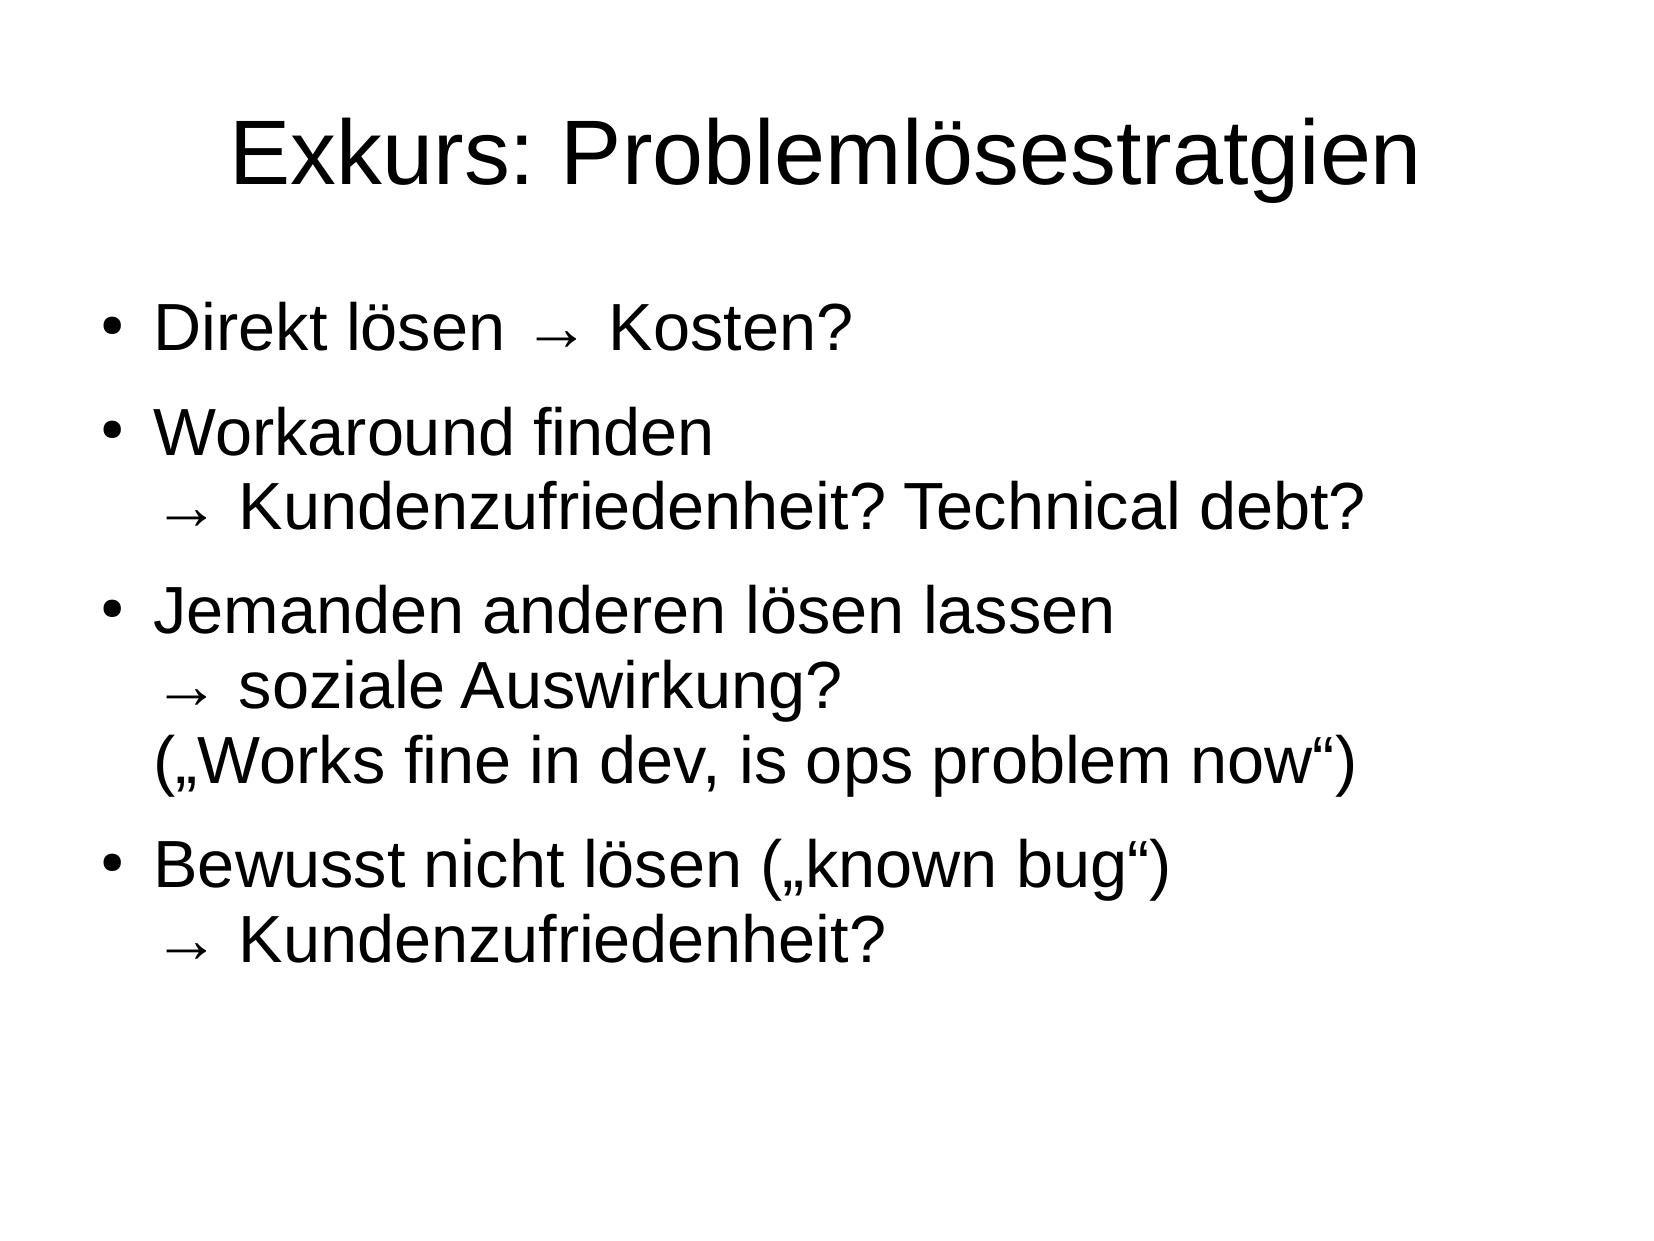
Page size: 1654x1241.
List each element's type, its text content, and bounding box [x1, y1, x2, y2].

title Exkurs: Problemlösestratgien [82, 49, 1571, 257]
list Direkt lösen → Kosten? Workaround finden → Kundenzufriedenheit? Technical debt? Jemanden anderen lösen lassen → soziale Auswirkung? („Works fine in dev, is ops problem now“) Bewusst nicht lösen („known bug“) → Kundenzufriedenheit? [82, 290, 1571, 1010]
